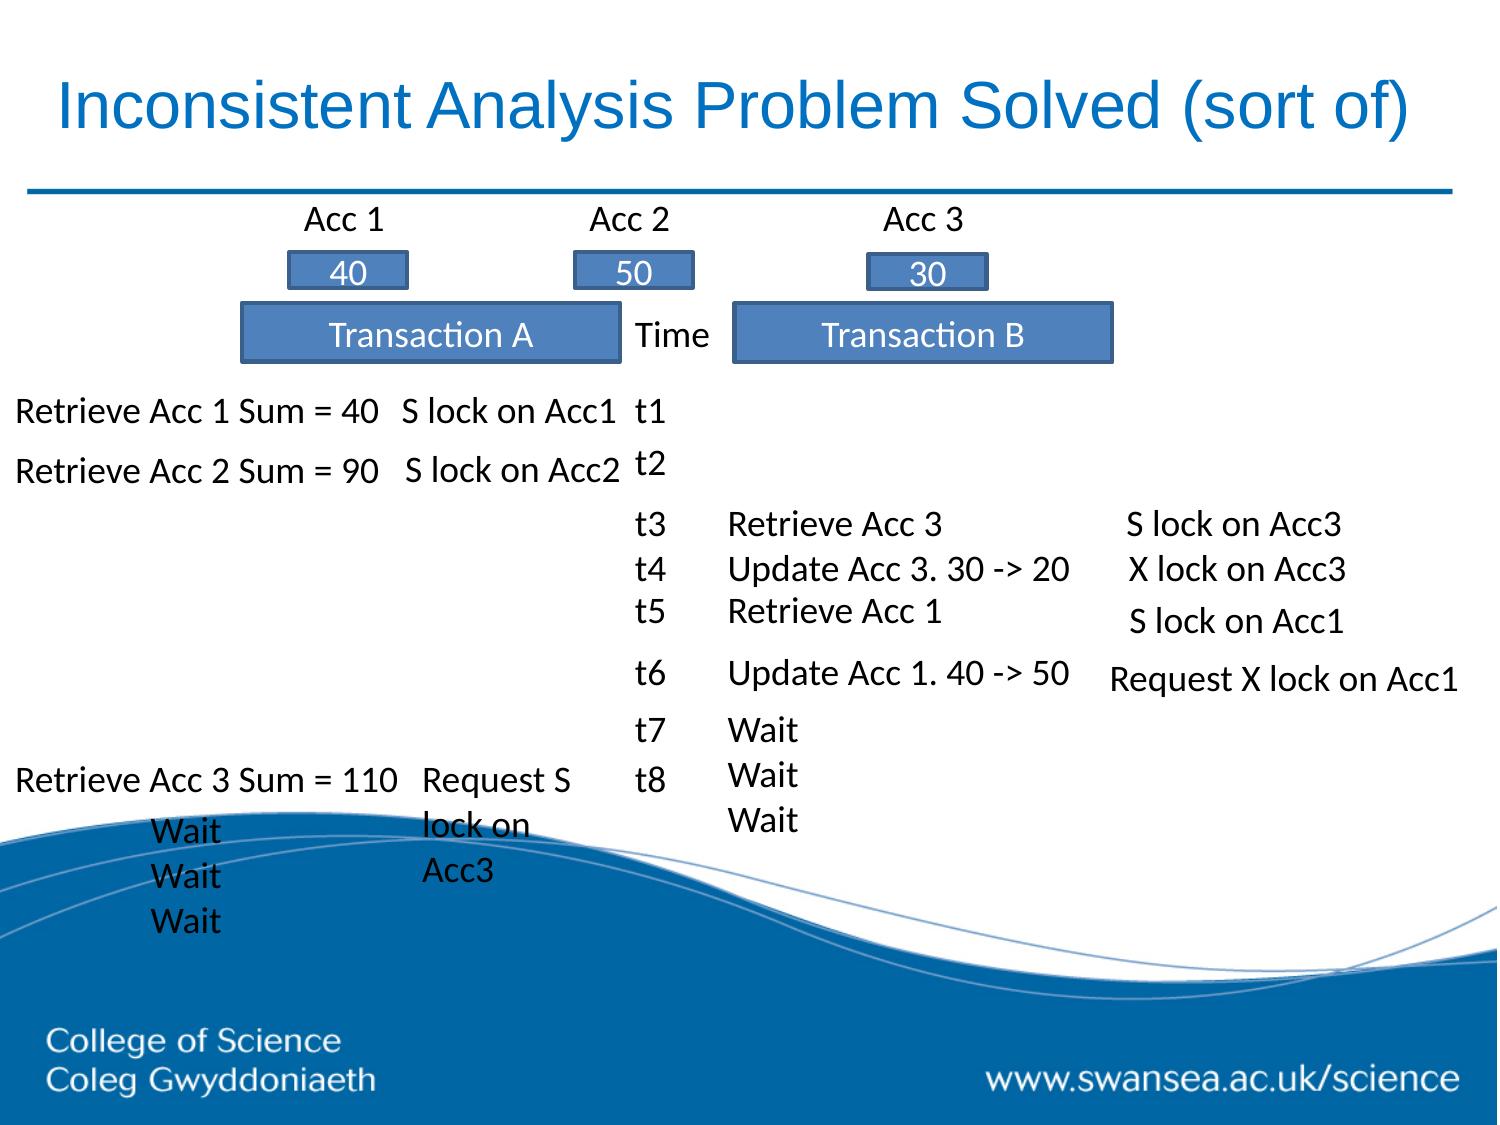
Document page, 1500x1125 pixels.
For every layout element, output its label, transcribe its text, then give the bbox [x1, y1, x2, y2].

text_box t4 [620, 552, 712, 578]
text_box Retrieve Acc 1 Sum = 40 [0, 378, 386, 438]
text_box Wait Wait Wait [712, 697, 1044, 848]
text_box t6 [620, 640, 712, 697]
text_box S lock on Acc3 [1111, 491, 1357, 552]
text_box 30 [868, 253, 987, 290]
text_box Time [620, 302, 735, 363]
text_box Retrieve Acc 3 Sum = 110 [0, 747, 407, 808]
text_box X lock on Acc3 [1114, 536, 1362, 597]
text_box Request S lock on Acc3 [407, 747, 597, 898]
text_box S lock on Acc2 [390, 437, 636, 497]
text_box Update Acc 1. 40 -> 50 [712, 640, 1093, 701]
text_box t1 [633, 378, 735, 430]
text_box t8 [620, 758, 712, 808]
text_box Transaction A [242, 302, 620, 362]
text_box Inconsistent Analysis Problem Solved (sort of) [41, 54, 1471, 150]
picture [0, 4, 1497, 1125]
text_box Acc 3 [868, 186, 1011, 246]
text_box Update Acc 3. 30 -> 20 [712, 536, 1114, 597]
text_box t4 [652, 562, 659, 572]
text_box Wait Wait Wait [135, 798, 467, 949]
text_box Acc 2 [574, 186, 717, 246]
text_box Retrieve Acc 3 [735, 491, 1044, 536]
text_box t7 [620, 697, 712, 758]
text_box S lock on Acc1 [386, 378, 633, 439]
text_box Retrieve Acc 2 Sum = 90 [0, 438, 532, 499]
text_box Retrieve Acc 1 [735, 597, 1044, 639]
text_box t5 [620, 578, 735, 639]
text_box 40 [289, 252, 408, 288]
text_box Request X lock on Acc1 [1094, 647, 1475, 707]
text_box Acc 1 [289, 186, 431, 246]
text_box t3 [620, 491, 735, 552]
text_box 50 [574, 252, 693, 288]
text_box t2 [633, 430, 735, 491]
text_box Transaction B [734, 303, 1113, 363]
text_box S lock on Acc1 [1114, 588, 1360, 647]
